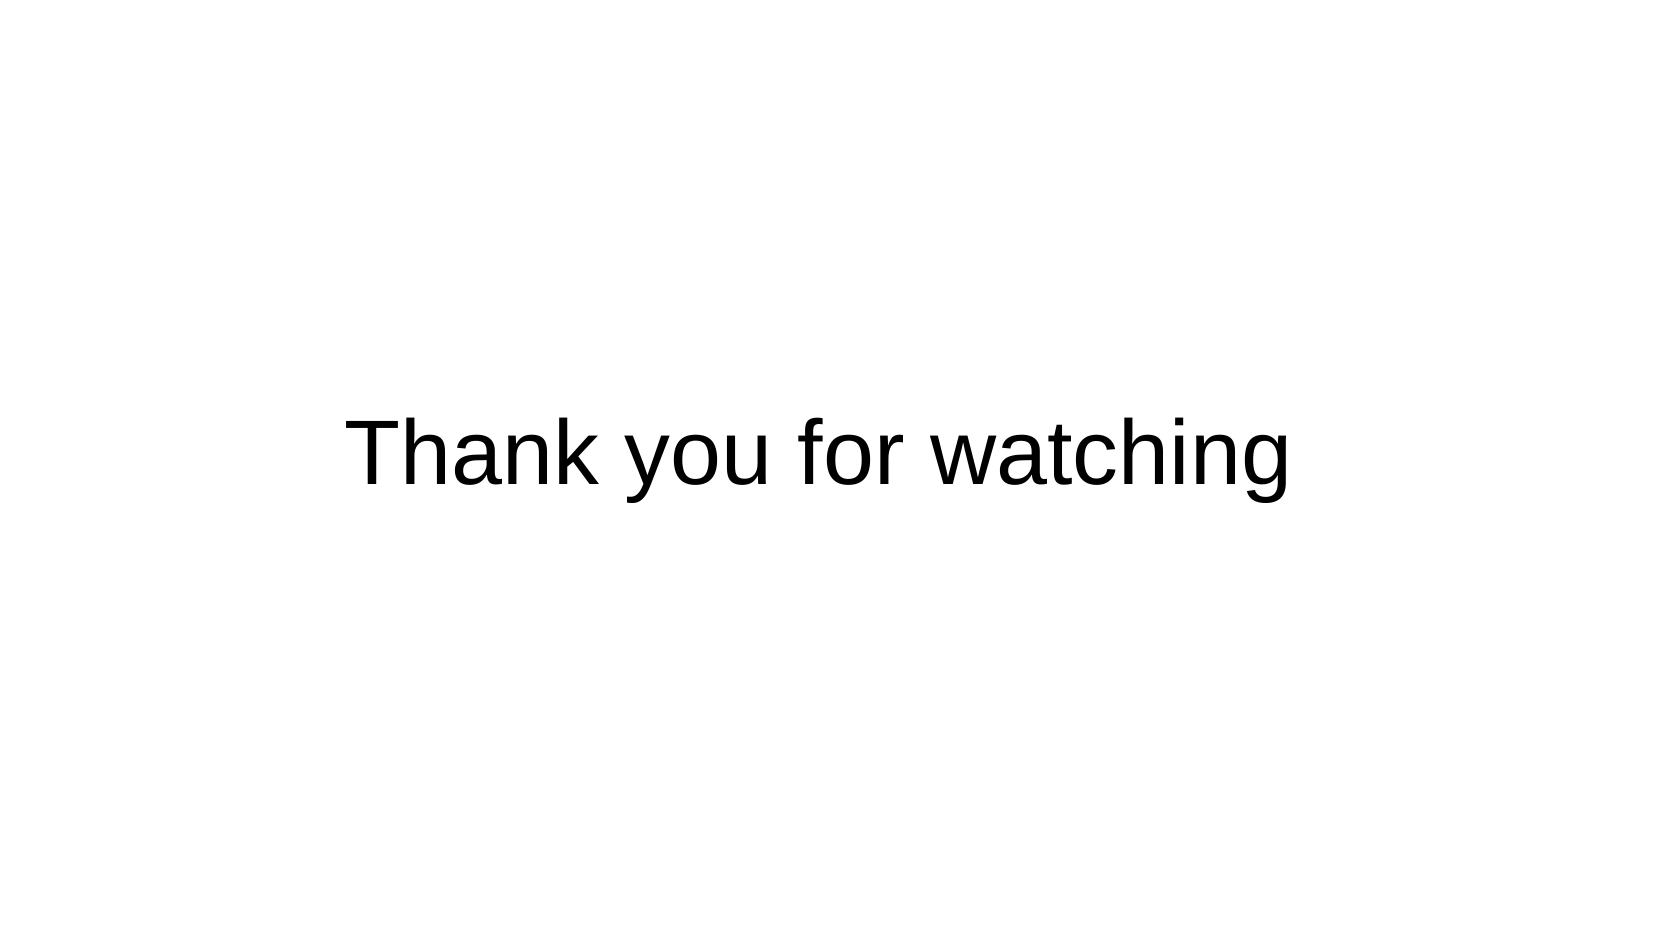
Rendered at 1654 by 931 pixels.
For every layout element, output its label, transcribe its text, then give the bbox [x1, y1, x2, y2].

title Thank you for watching [75, 375, 1564, 531]
